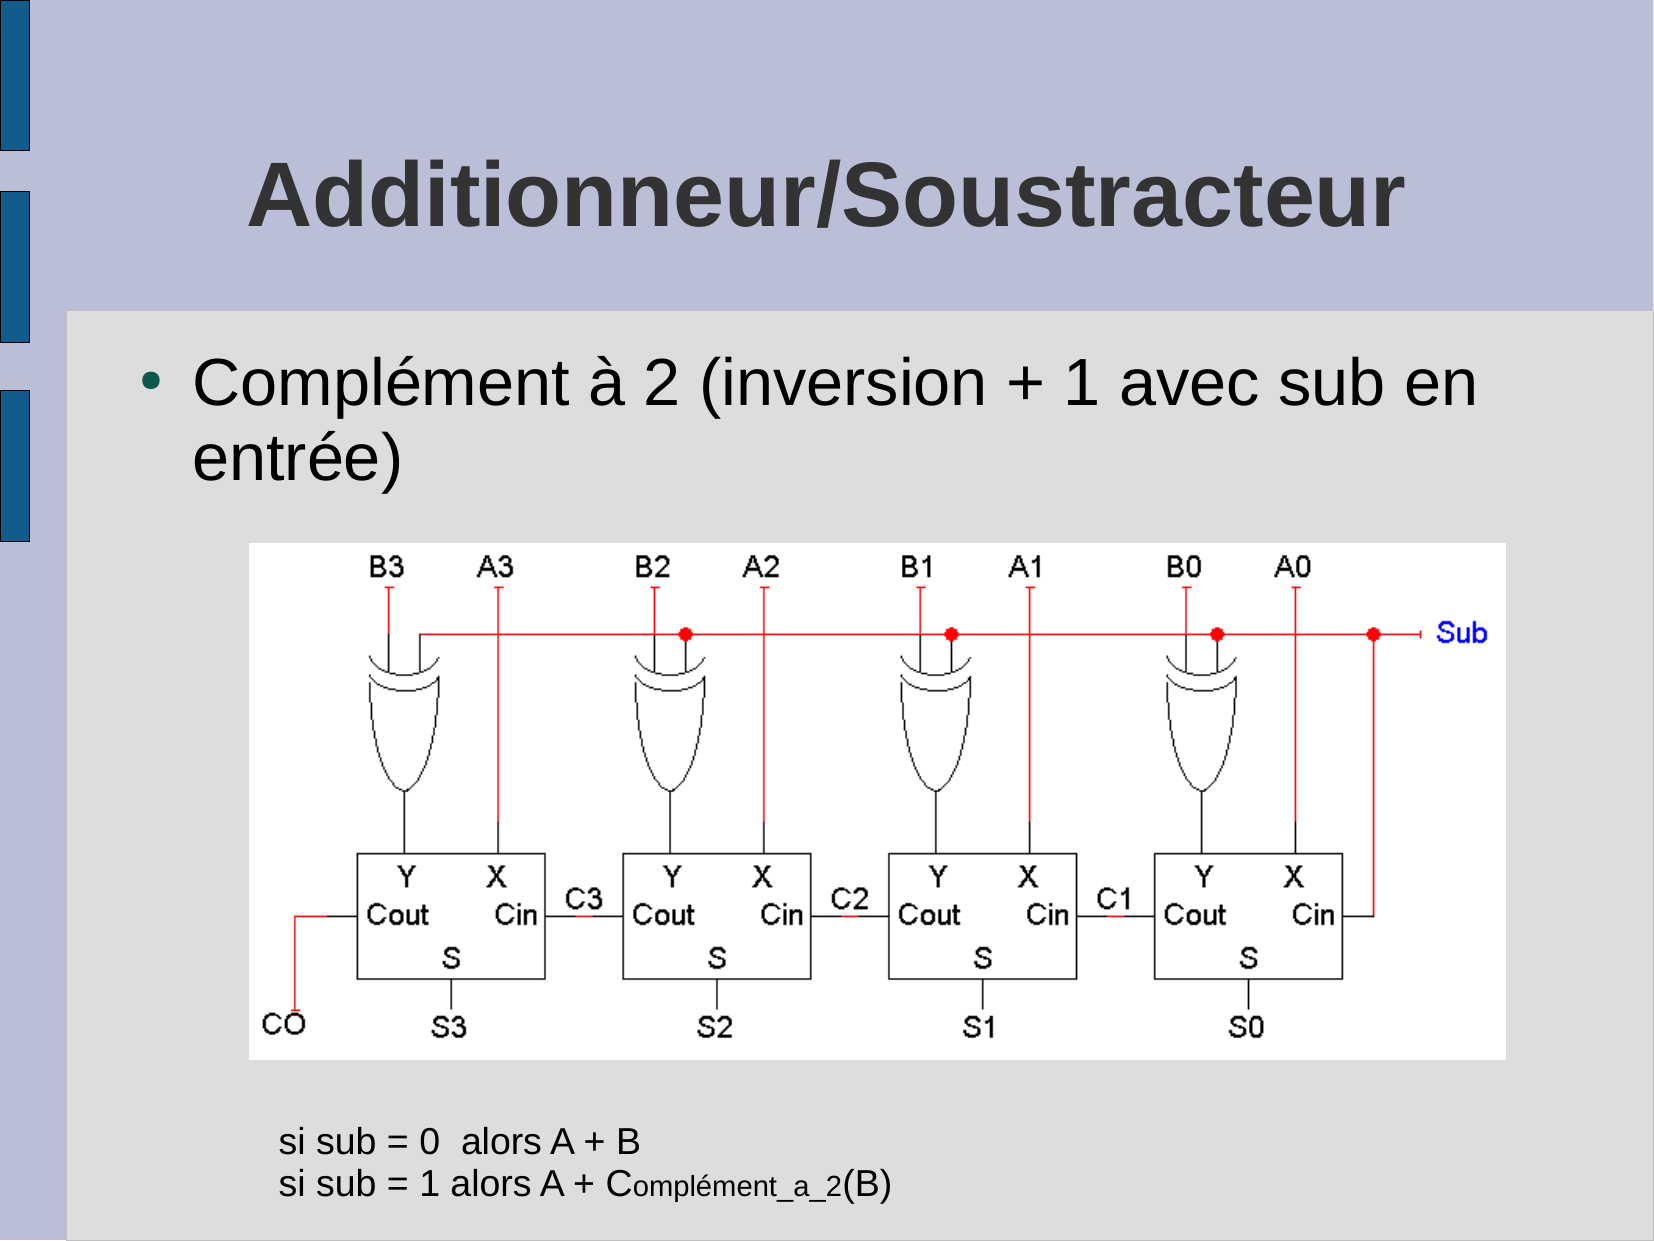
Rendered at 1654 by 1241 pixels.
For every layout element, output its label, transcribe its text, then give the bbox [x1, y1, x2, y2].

title Additionneur/Soustracteur [121, 91, 1534, 299]
chart [249, 543, 1506, 1060]
list Complément à 2 (inversion + 1 avec sub en entrée) [121, 344, 1534, 1112]
text_box si sub = 0 alors A + B si sub = 1 alors A + Complément_a_2(B) [263, 1113, 908, 1213]
